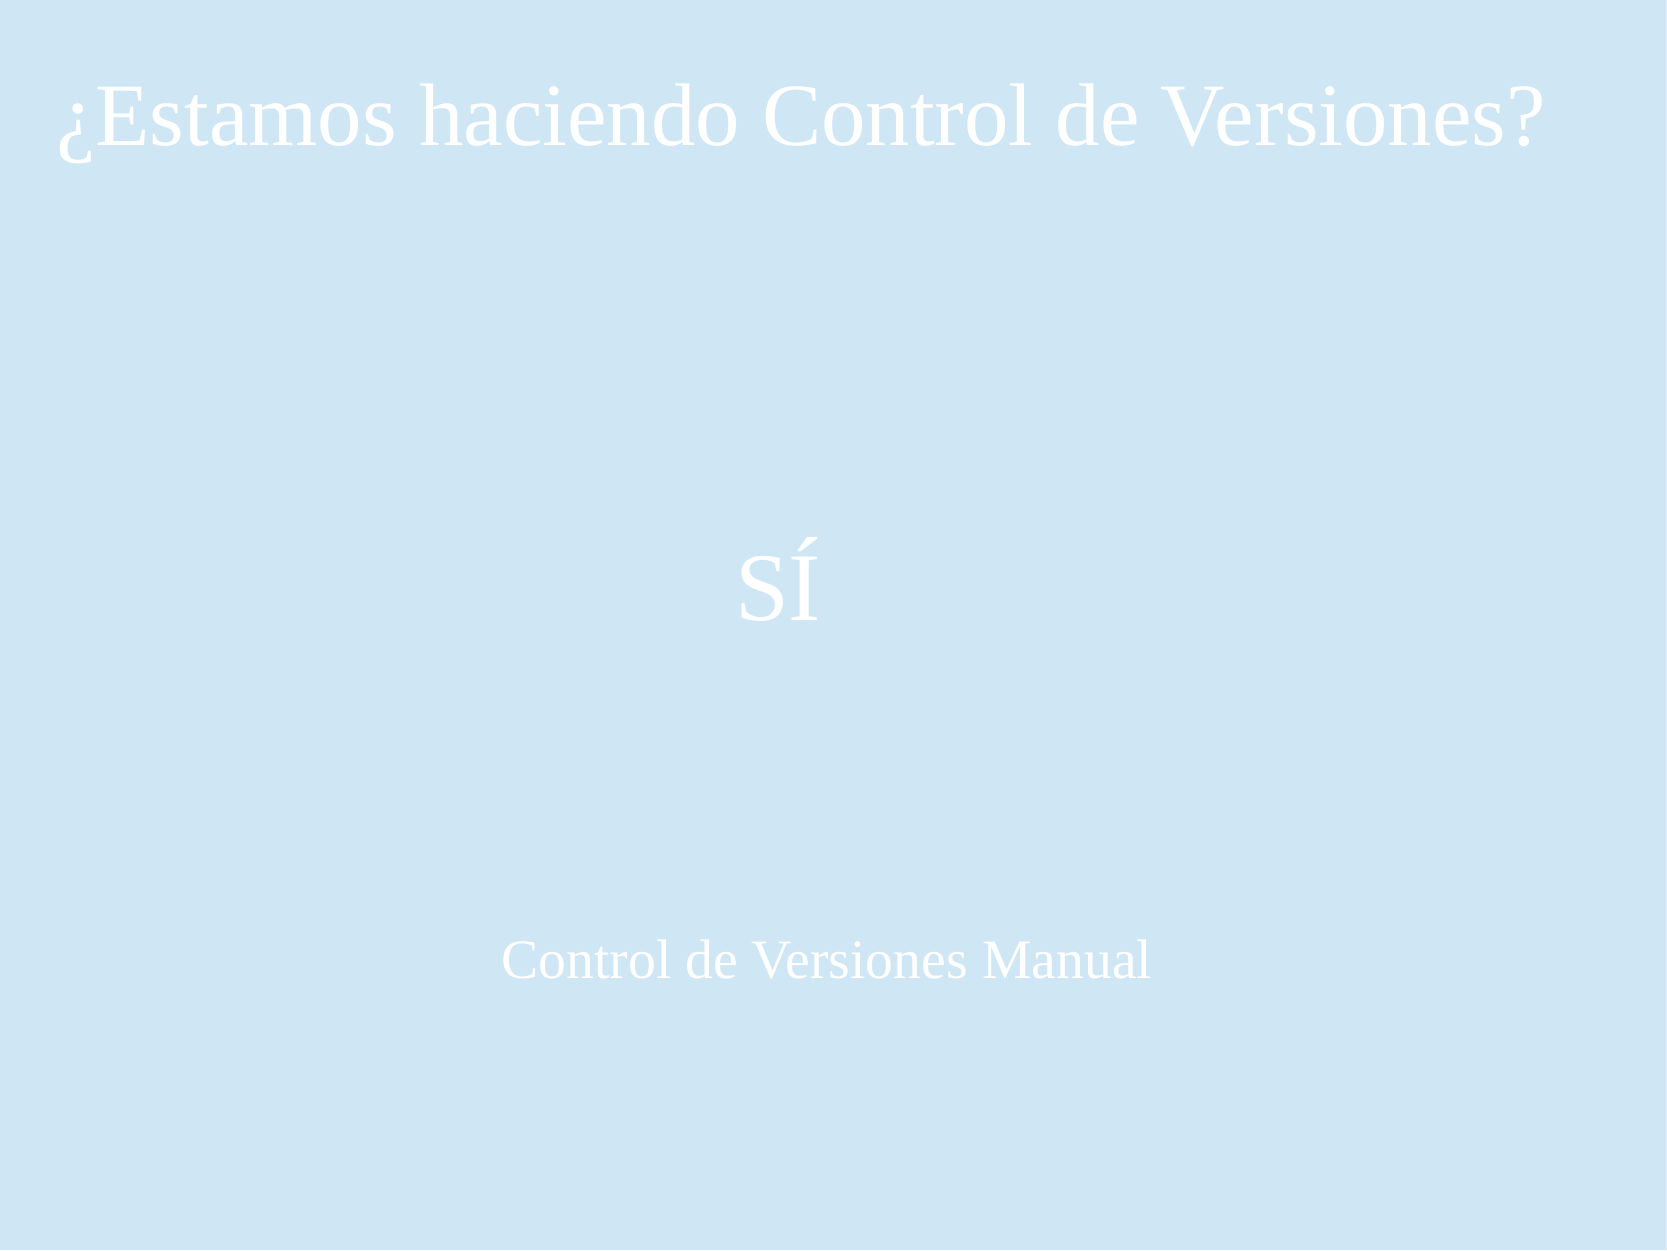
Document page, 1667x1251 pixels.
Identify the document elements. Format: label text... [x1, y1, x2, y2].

list SÍ [728, 516, 849, 647]
text_box Control de Versiones Manual [495, 916, 1184, 993]
title ¿Estamos haciendo Control de Versiones? [50, 50, 1630, 213]
